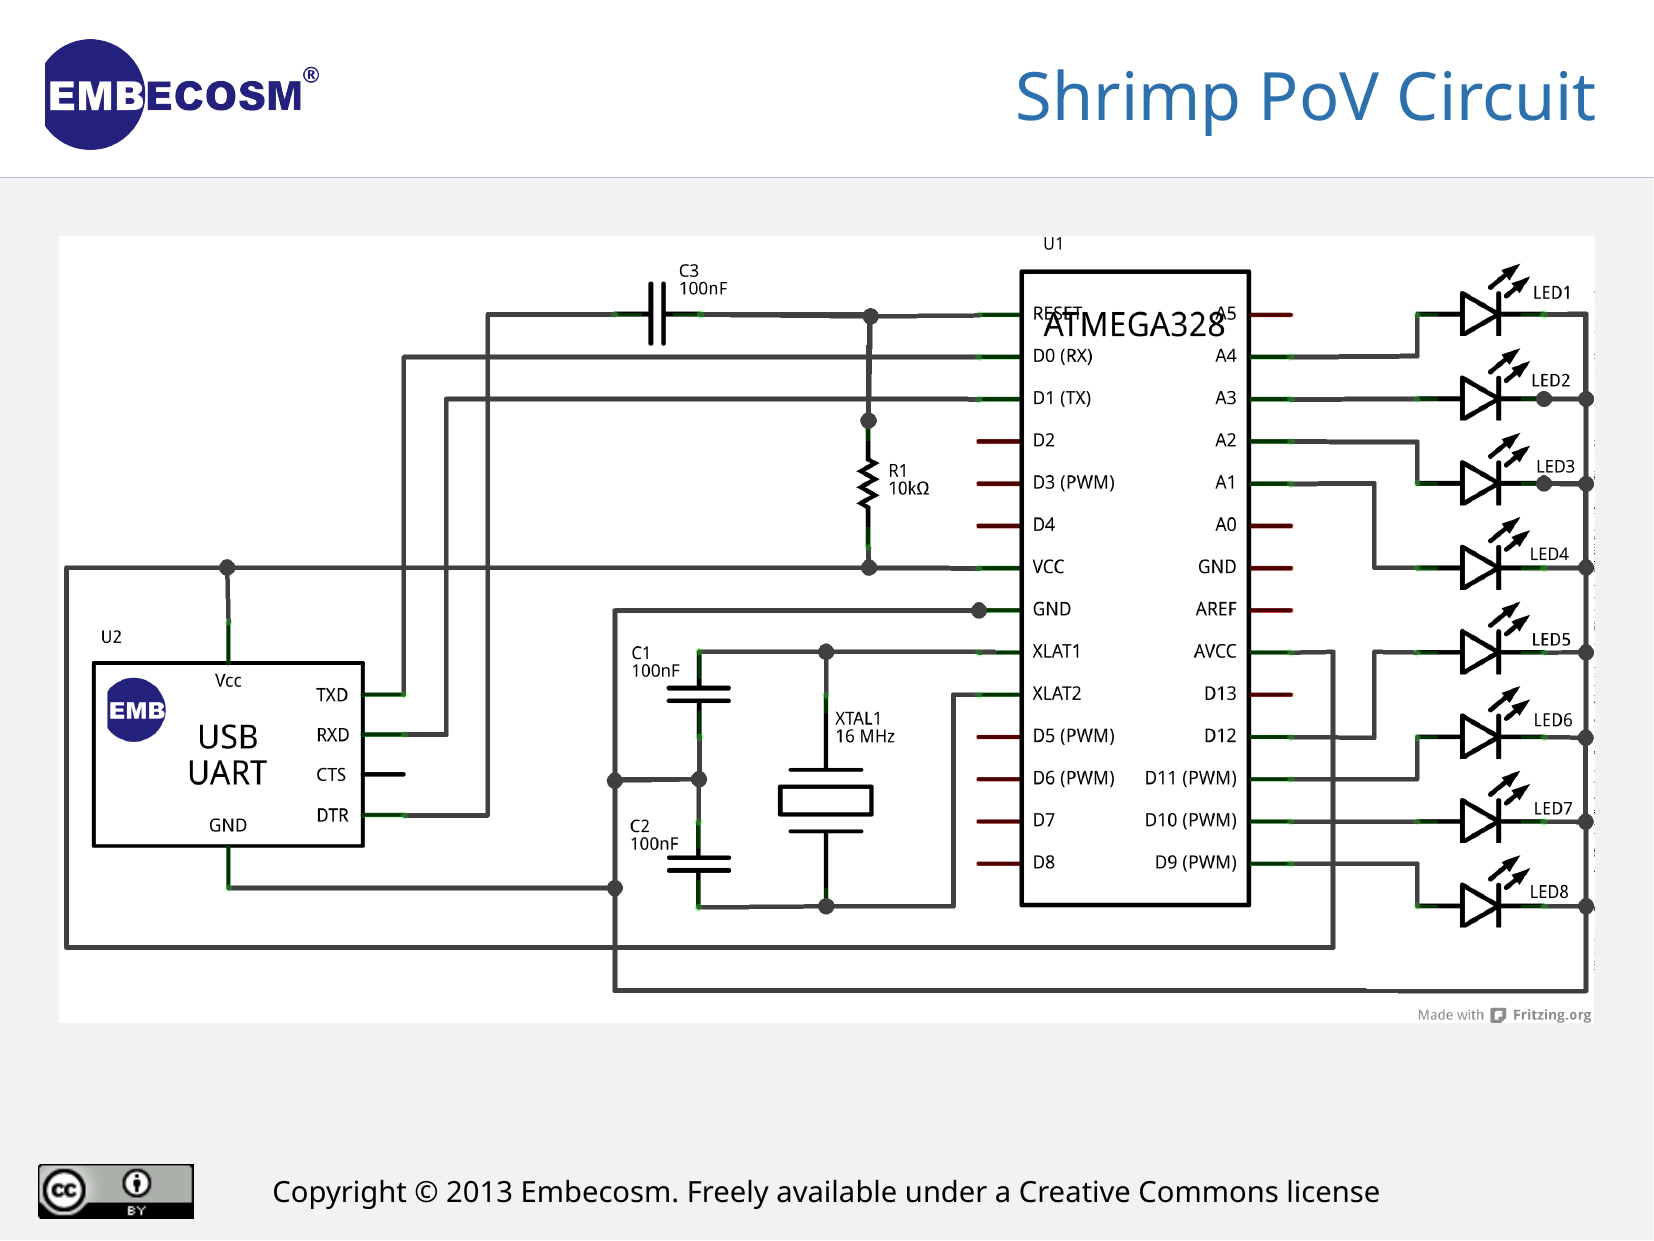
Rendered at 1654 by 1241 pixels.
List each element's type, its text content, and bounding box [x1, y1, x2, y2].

picture [38, 1164, 194, 1219]
picture [45, 39, 319, 150]
title Shrimp PoV Circuit [330, 23, 1607, 166]
picture [59, 236, 1595, 1023]
